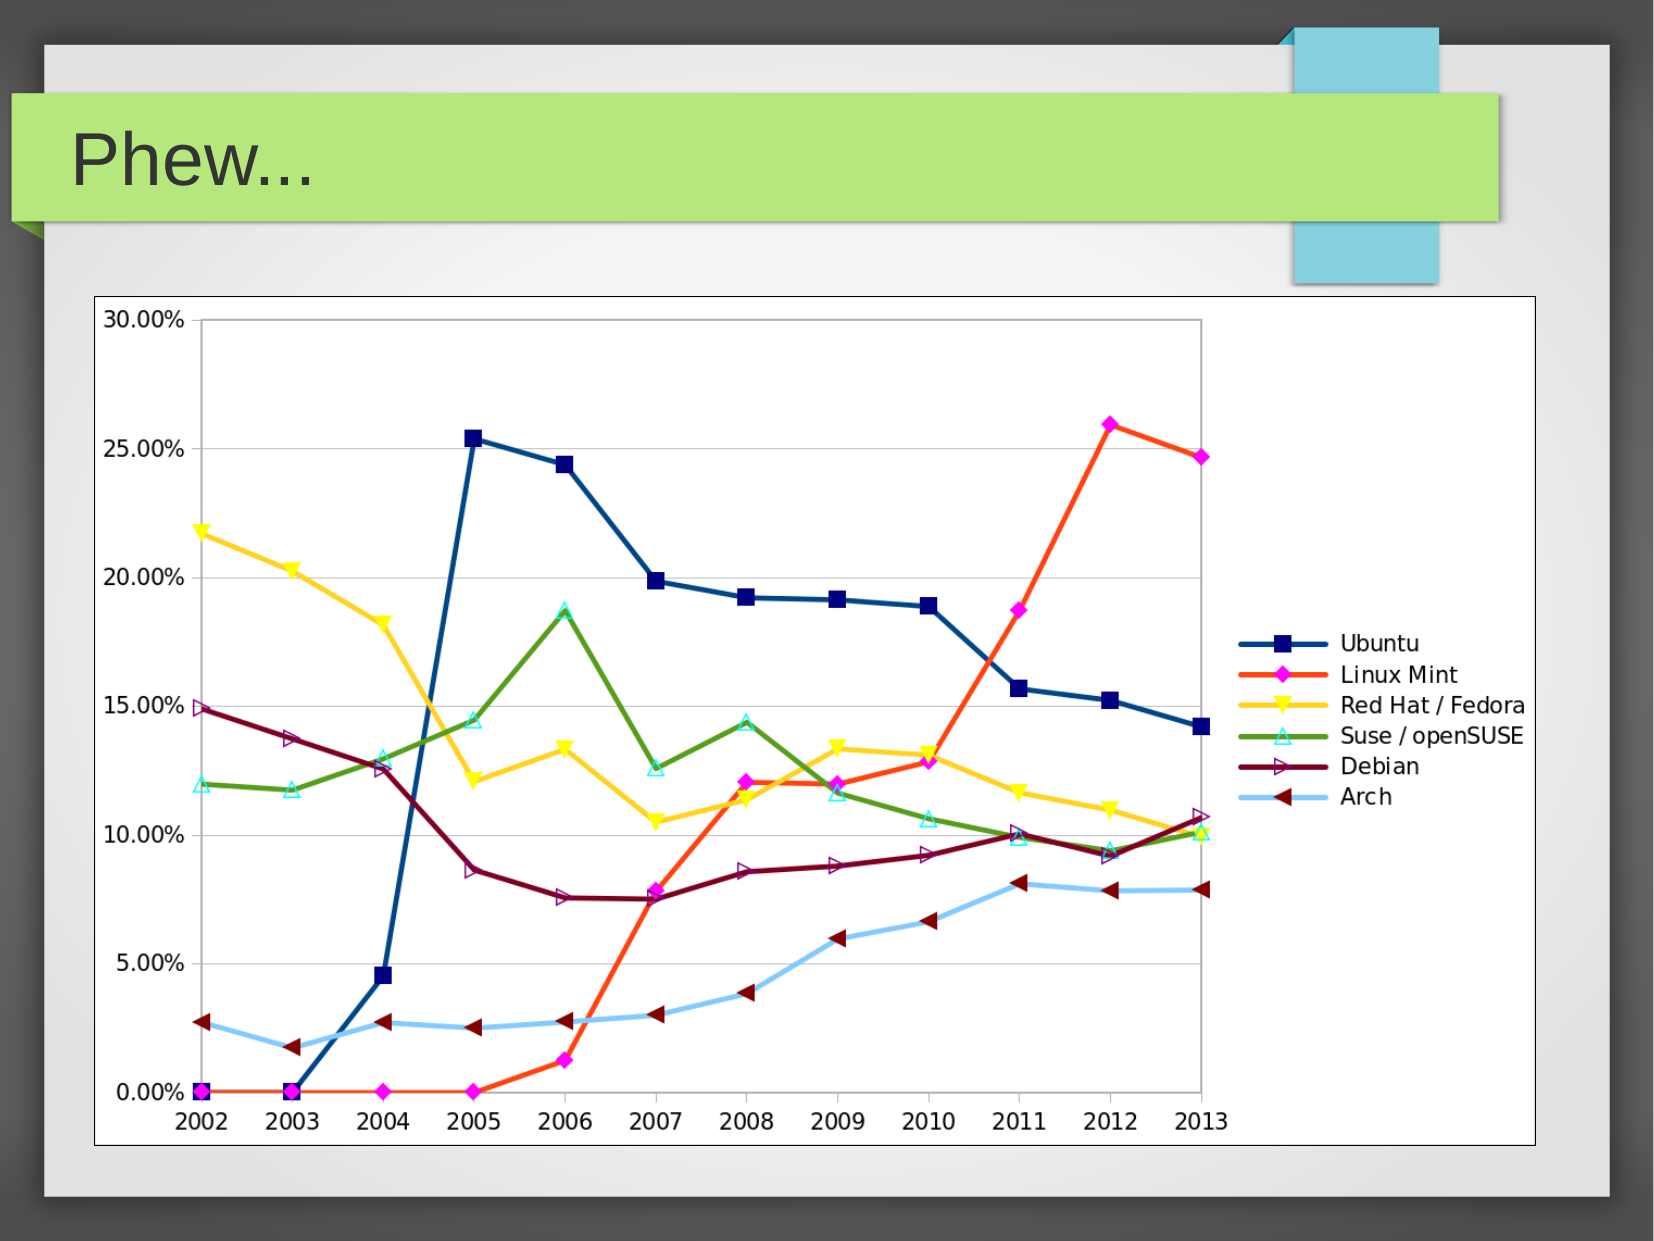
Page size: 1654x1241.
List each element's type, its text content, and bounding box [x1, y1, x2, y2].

title Phew... [70, 106, 1229, 213]
picture [0, 0, 1654, 1241]
